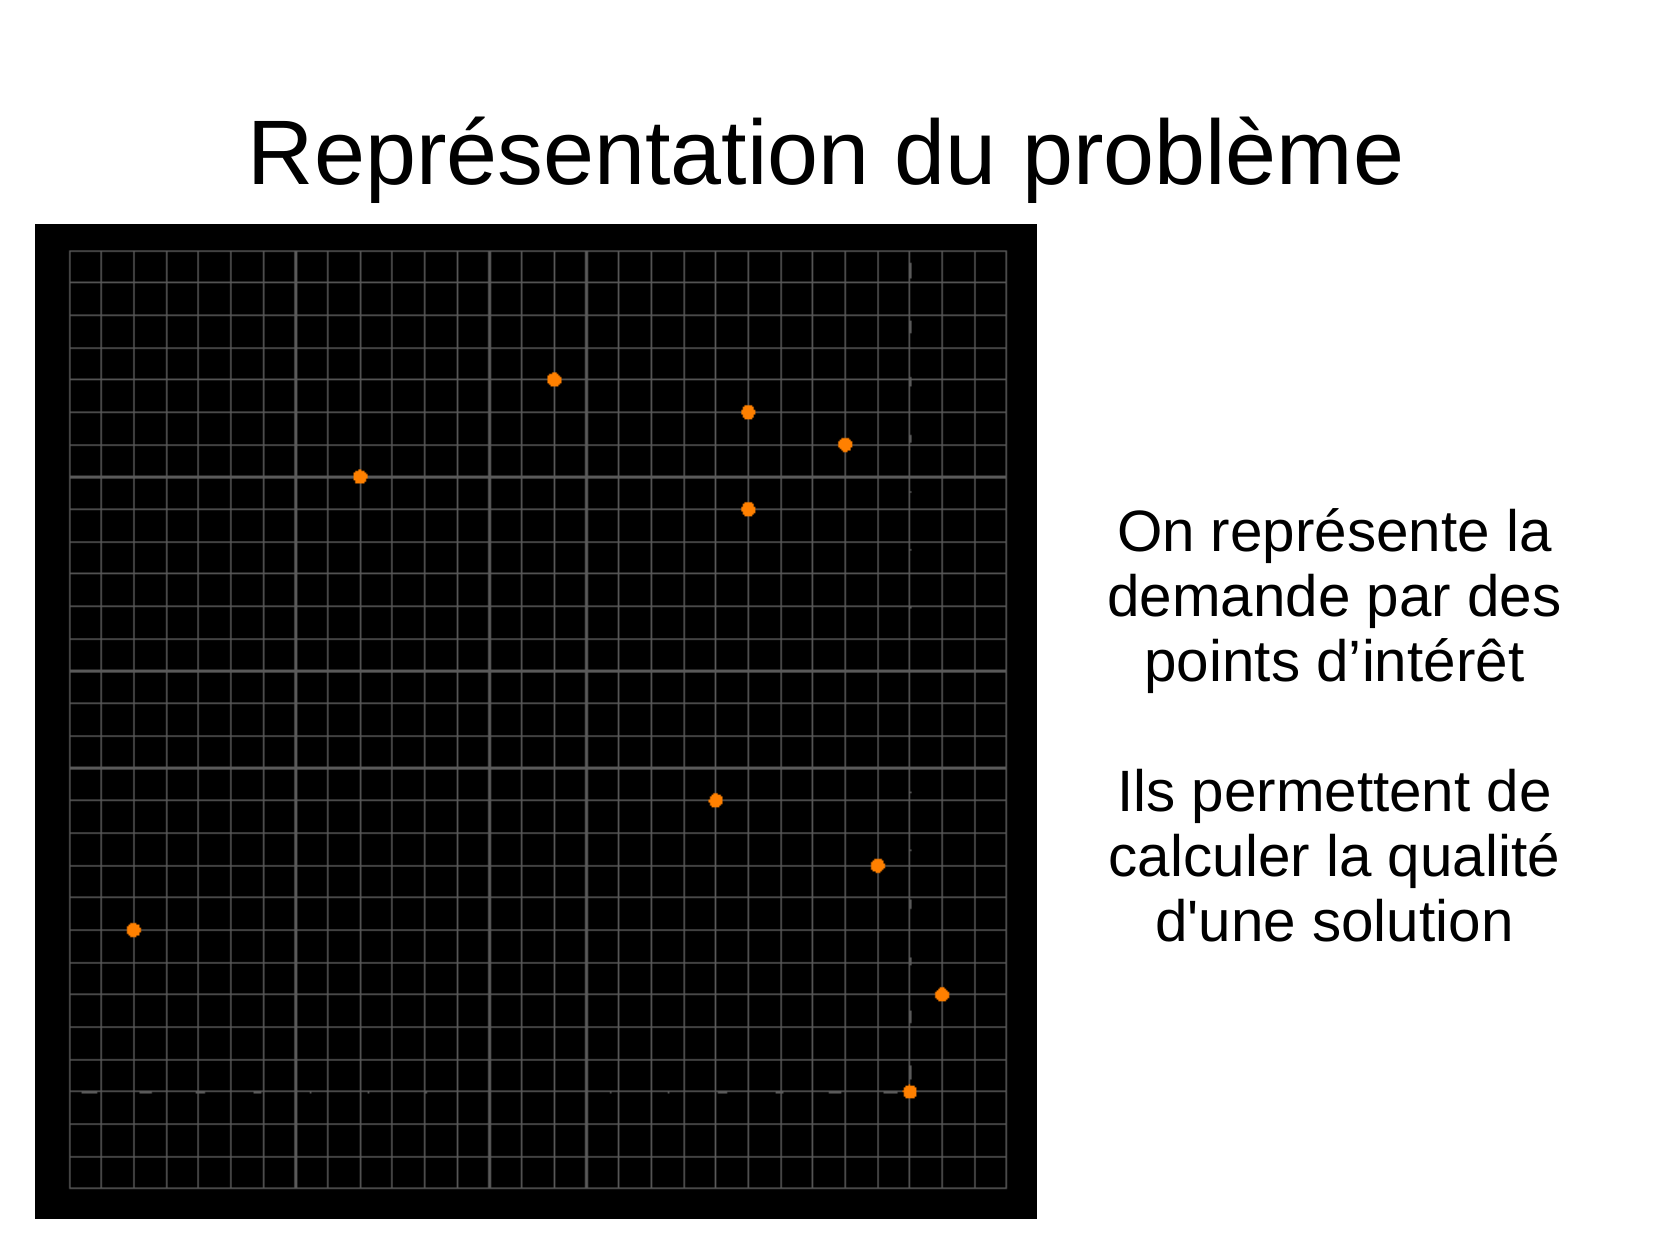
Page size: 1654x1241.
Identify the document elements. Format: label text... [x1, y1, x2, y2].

title Représentation du problème [82, 49, 1571, 257]
picture [35, 224, 1037, 1219]
text_box On représente la demande par des points d’intérêt Ils permettent de calculer la qualité d'une solution [1074, 236, 1595, 1217]
